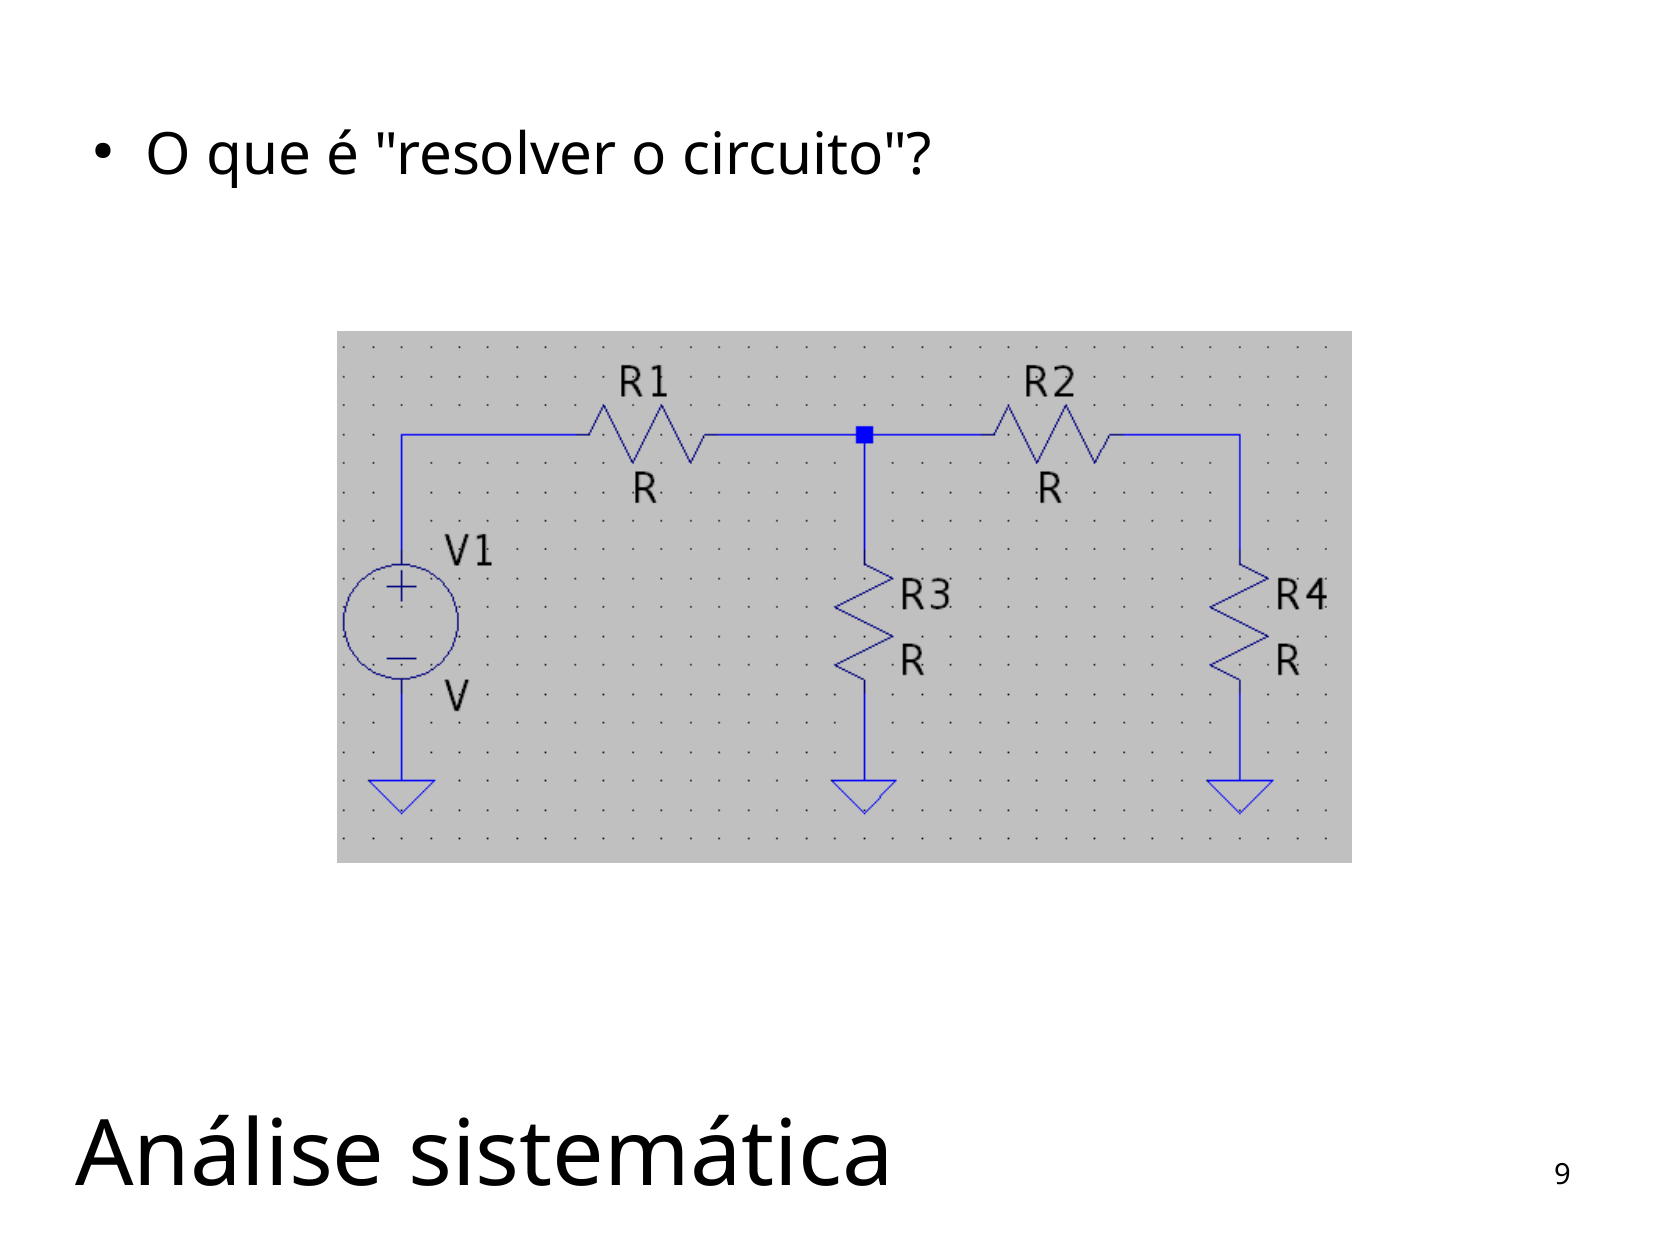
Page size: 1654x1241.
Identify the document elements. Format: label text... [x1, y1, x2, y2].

list Análise sistemática [4, 1087, 1088, 1241]
picture [337, 331, 1352, 863]
list O que é "resolver o circuito"? [75, 112, 1576, 1051]
